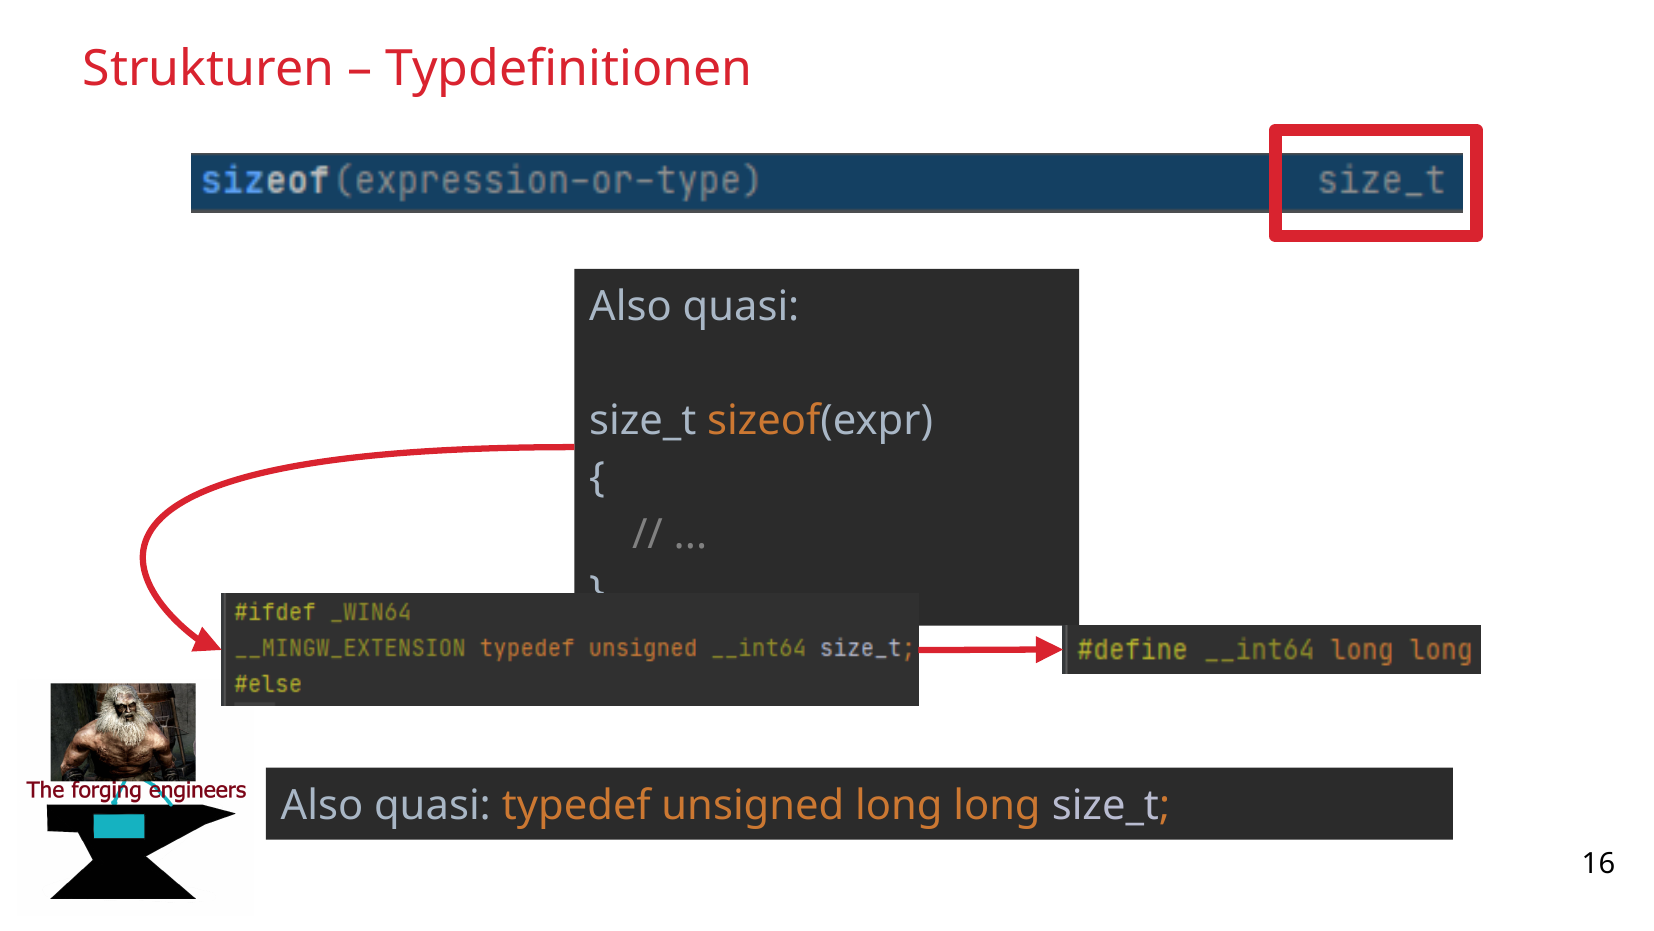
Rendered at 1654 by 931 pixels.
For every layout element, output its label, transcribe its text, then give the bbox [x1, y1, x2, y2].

picture [1062, 625, 1481, 674]
title Strukturen – Typdefinitionen [82, 37, 1571, 95]
picture [1282, 153, 1463, 213]
picture [17, 593, 919, 916]
text_box Also quasi: size_t sizeof(expr) { // ... } [574, 268, 1080, 568]
text_box Also quasi: typedef unsigned long long size_t; [265, 767, 1453, 830]
picture [191, 153, 1269, 213]
